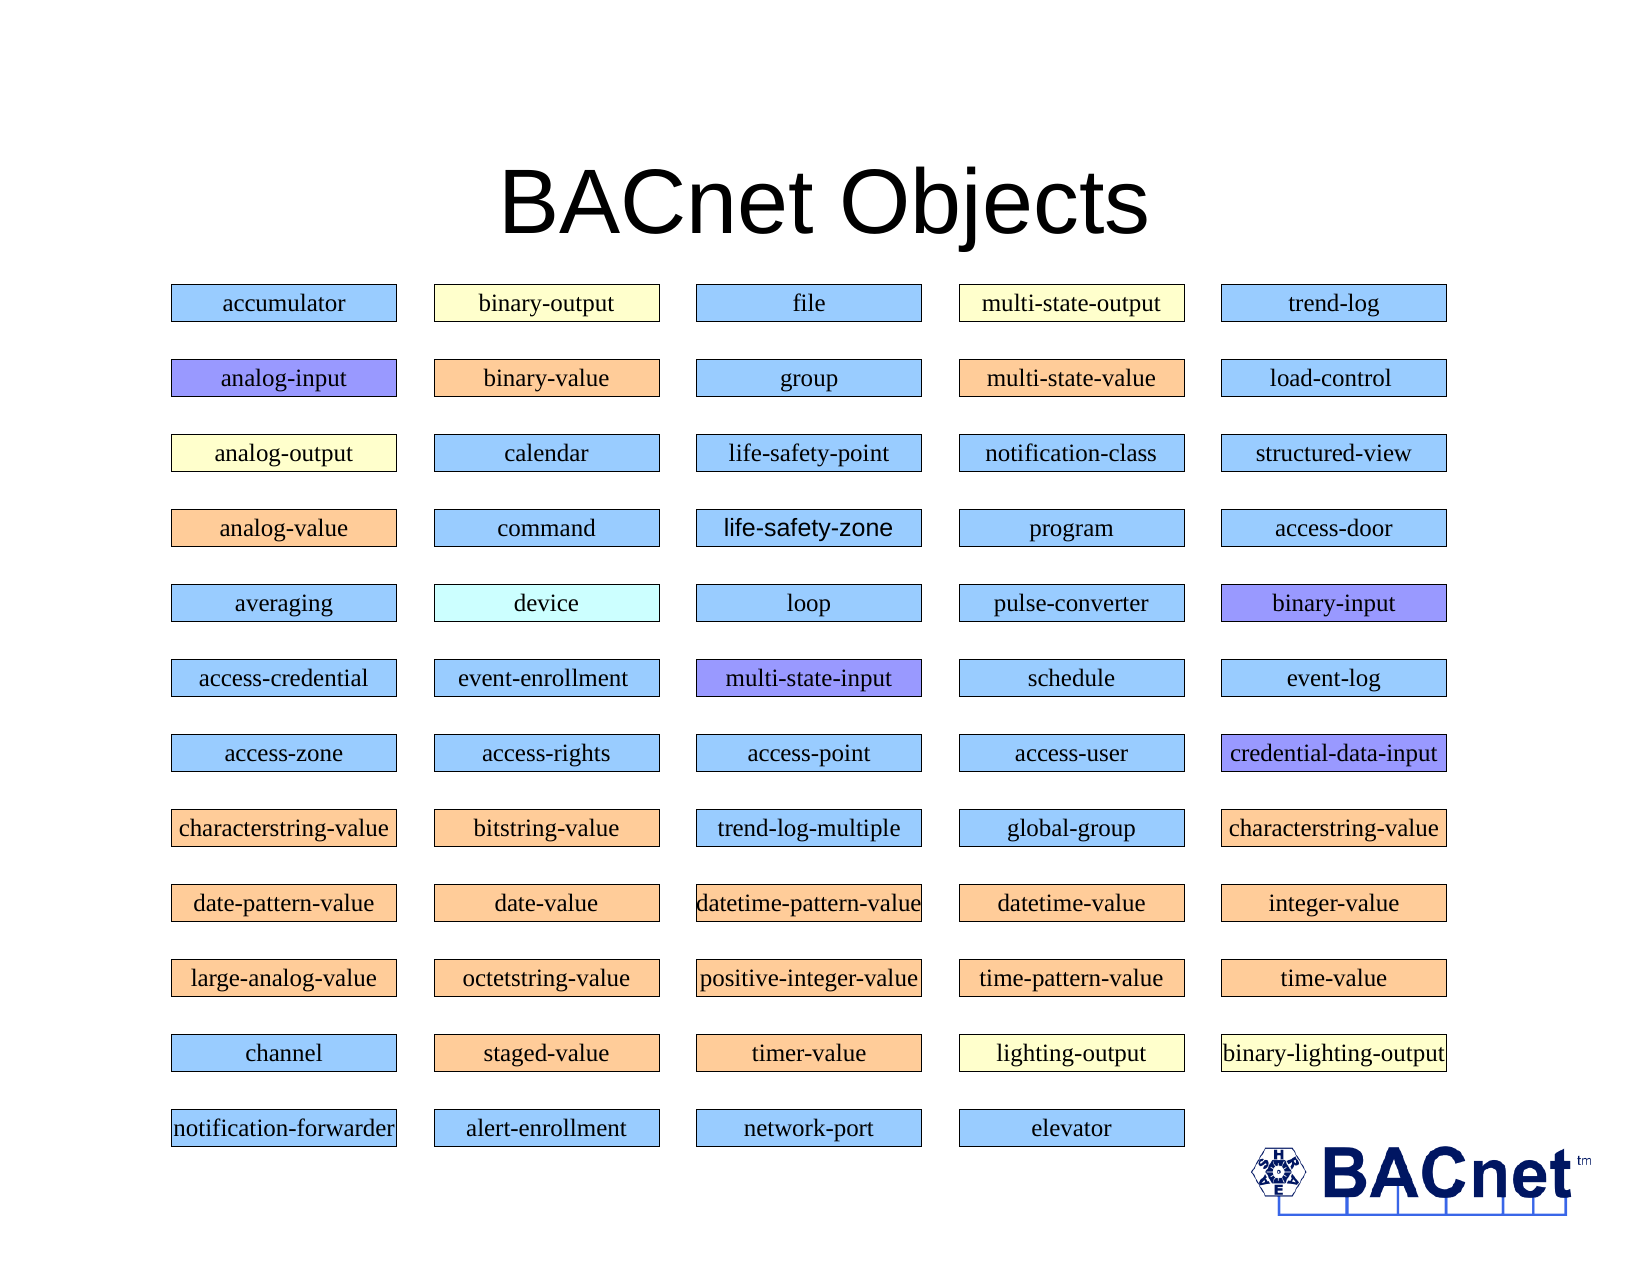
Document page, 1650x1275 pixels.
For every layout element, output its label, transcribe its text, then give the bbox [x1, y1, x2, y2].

text_box bitstring-value [434, 809, 660, 847]
text_box datetime-value [959, 884, 1185, 922]
text_box alert-enrollment [434, 1109, 660, 1147]
text_box elevator [959, 1109, 1185, 1147]
text_box credential-data-input [1221, 734, 1447, 772]
text_box date-pattern-value [171, 884, 397, 922]
text_box loop [696, 584, 922, 622]
text_box access-rights [434, 734, 660, 772]
text_box schedule [959, 659, 1185, 697]
text_box channel [171, 1034, 397, 1072]
text_box notification-class [959, 434, 1185, 472]
text_box accumulator [171, 284, 397, 322]
text_box notification-forwarder [171, 1109, 397, 1147]
text_box date-value [434, 884, 660, 922]
text_box octetstring-value [434, 959, 660, 997]
text_box binary-value [434, 359, 660, 397]
text_box network-port [696, 1109, 922, 1147]
text_box life-safety-zone [696, 509, 922, 547]
text_box multi-state-input [696, 659, 922, 697]
text_box file [696, 284, 922, 322]
text_box characterstring-value [1221, 809, 1447, 847]
text_box device [434, 584, 660, 622]
text_box time-pattern-value [959, 959, 1185, 997]
text_box global-group [959, 809, 1185, 847]
text_box life-safety-point [696, 434, 922, 472]
picture [1251, 1146, 1591, 1216]
title BACnet Objects [135, 105, 1515, 299]
text_box program [959, 509, 1185, 547]
text_box access-user [959, 734, 1185, 772]
text_box load-control [1221, 359, 1447, 397]
text_box averaging [171, 584, 397, 622]
text_box analog-output [171, 434, 397, 472]
text_box command [434, 509, 660, 547]
text_box binary-input [1221, 584, 1447, 622]
text_box access-credential [171, 659, 397, 697]
text_box binary-output [434, 284, 660, 322]
text_box time-value [1221, 959, 1447, 997]
text_box structured-view [1221, 434, 1447, 472]
text_box access-zone [171, 734, 397, 772]
text_box trend-log-multiple [696, 809, 922, 847]
text_box analog-value [171, 509, 397, 547]
text_box multi-state-value [959, 359, 1185, 397]
text_box lighting-output [959, 1034, 1185, 1072]
text_box characterstring-value [171, 809, 397, 847]
text_box binary-lighting-output [1221, 1034, 1447, 1072]
text_box event-enrollment [434, 659, 660, 697]
text_box large-analog-value [171, 959, 397, 997]
text_box positive-integer-value [696, 959, 922, 997]
text_box staged-value [434, 1034, 660, 1072]
text_box multi-state-output [959, 284, 1185, 322]
text_box group [696, 359, 922, 397]
text_box calendar [434, 434, 660, 472]
text_box integer-value [1221, 884, 1447, 922]
text_box analog-input [171, 359, 397, 397]
text_box pulse-converter [959, 584, 1185, 622]
text_box access-point [696, 734, 922, 772]
text_box datetime-pattern-value [696, 884, 922, 922]
text_box trend-log [1221, 284, 1447, 322]
text_box access-door [1221, 509, 1447, 547]
text_box event-log [1221, 659, 1447, 697]
text_box timer-value [696, 1034, 922, 1072]
